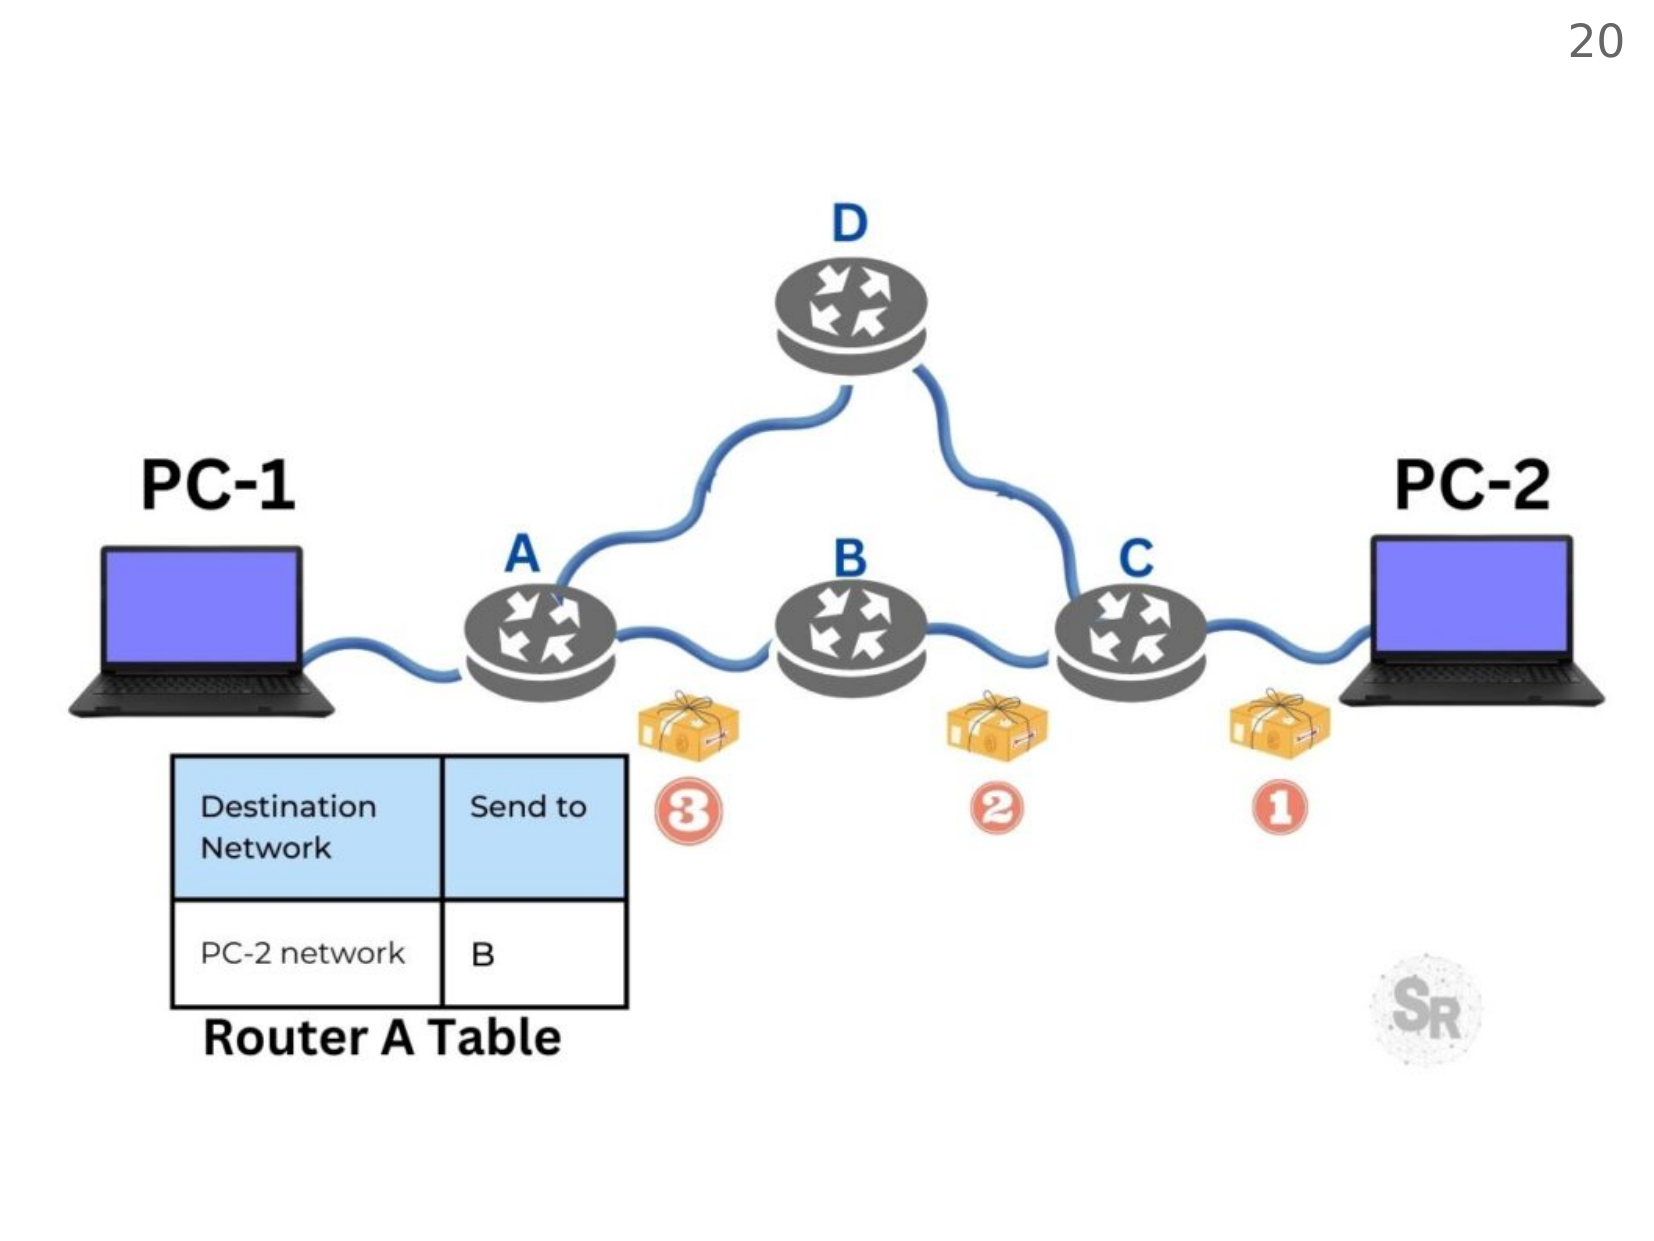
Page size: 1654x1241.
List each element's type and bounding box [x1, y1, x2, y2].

picture [31, 174, 1632, 1075]
